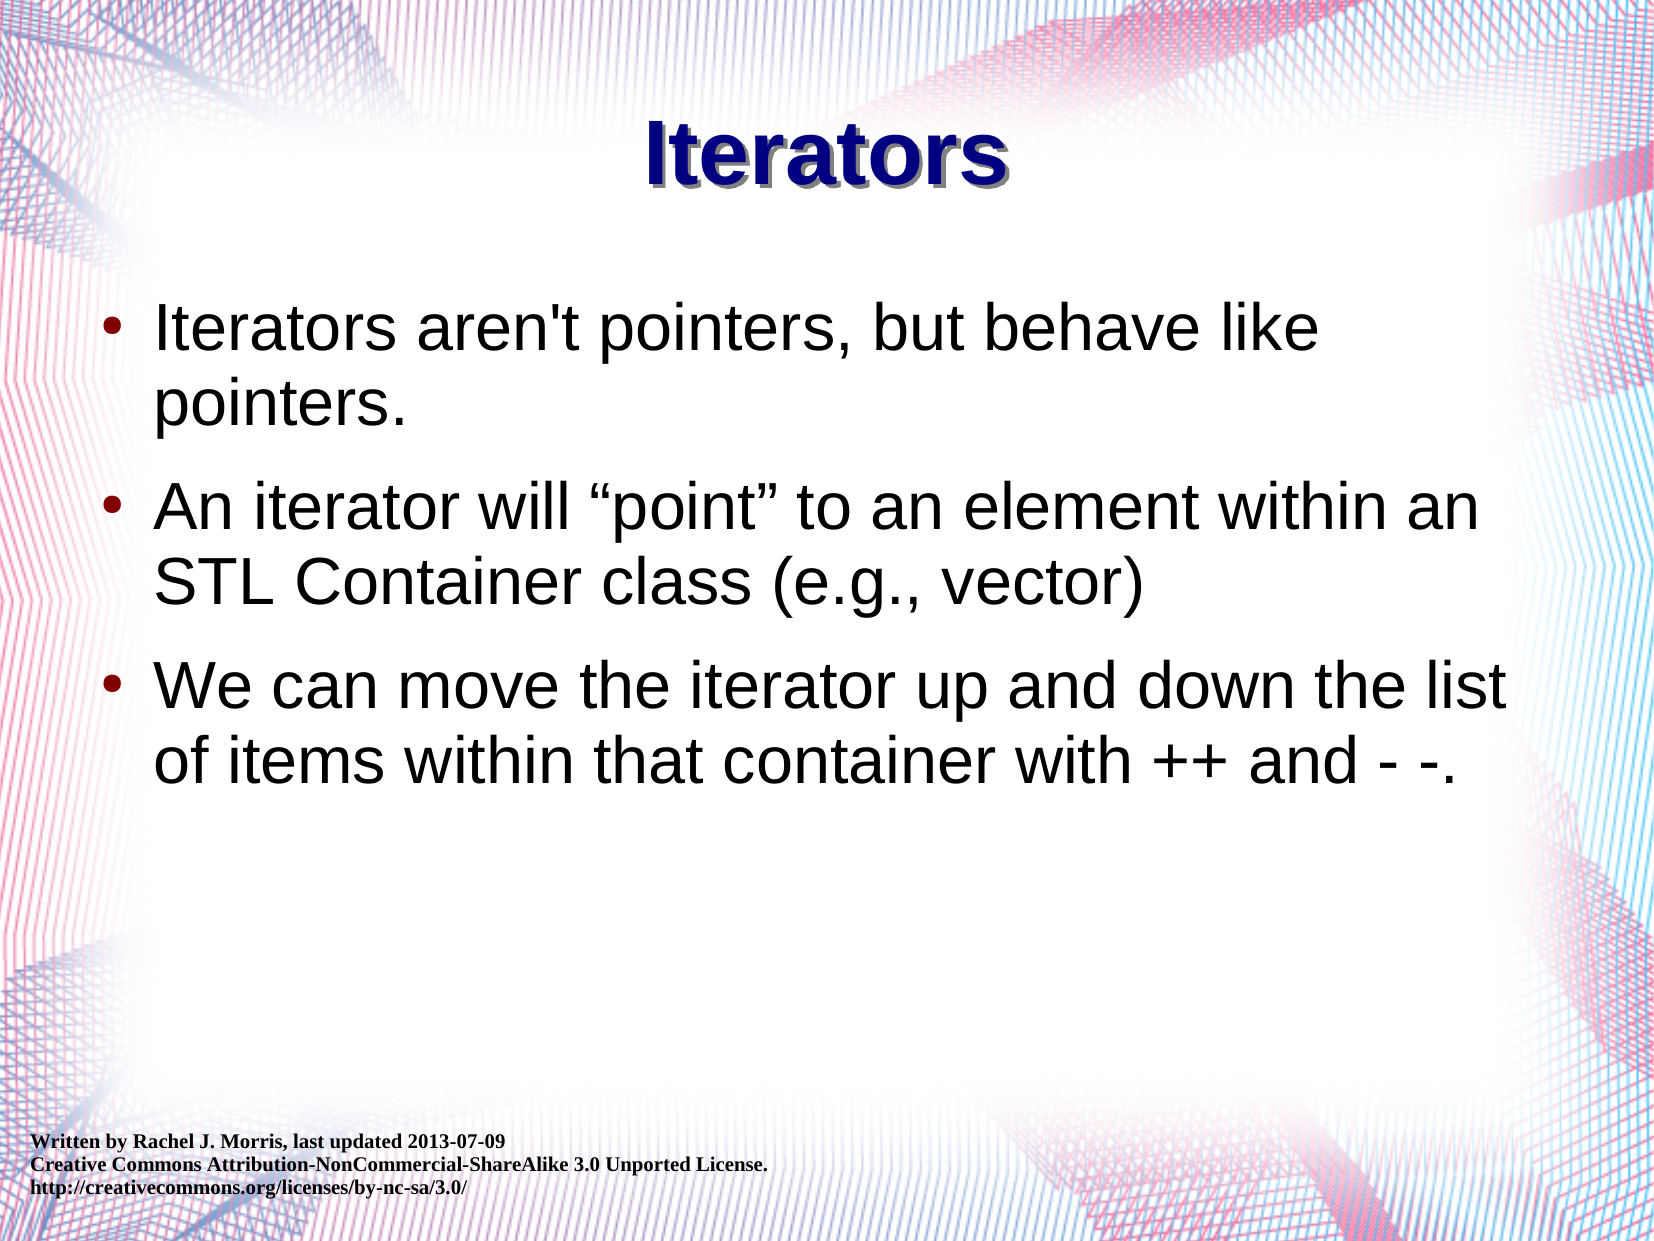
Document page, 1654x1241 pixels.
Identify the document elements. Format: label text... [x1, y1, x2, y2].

title Iterators [82, 49, 1571, 257]
list Iterators aren't pointers, but behave like pointers. An iterator will “point” to an element within an STL Container class (e.g., vector) We can move the iterator up and down the list of items within that container with ++ and - -. [82, 290, 1571, 1010]
picture [0, 0, 1654, 1241]
